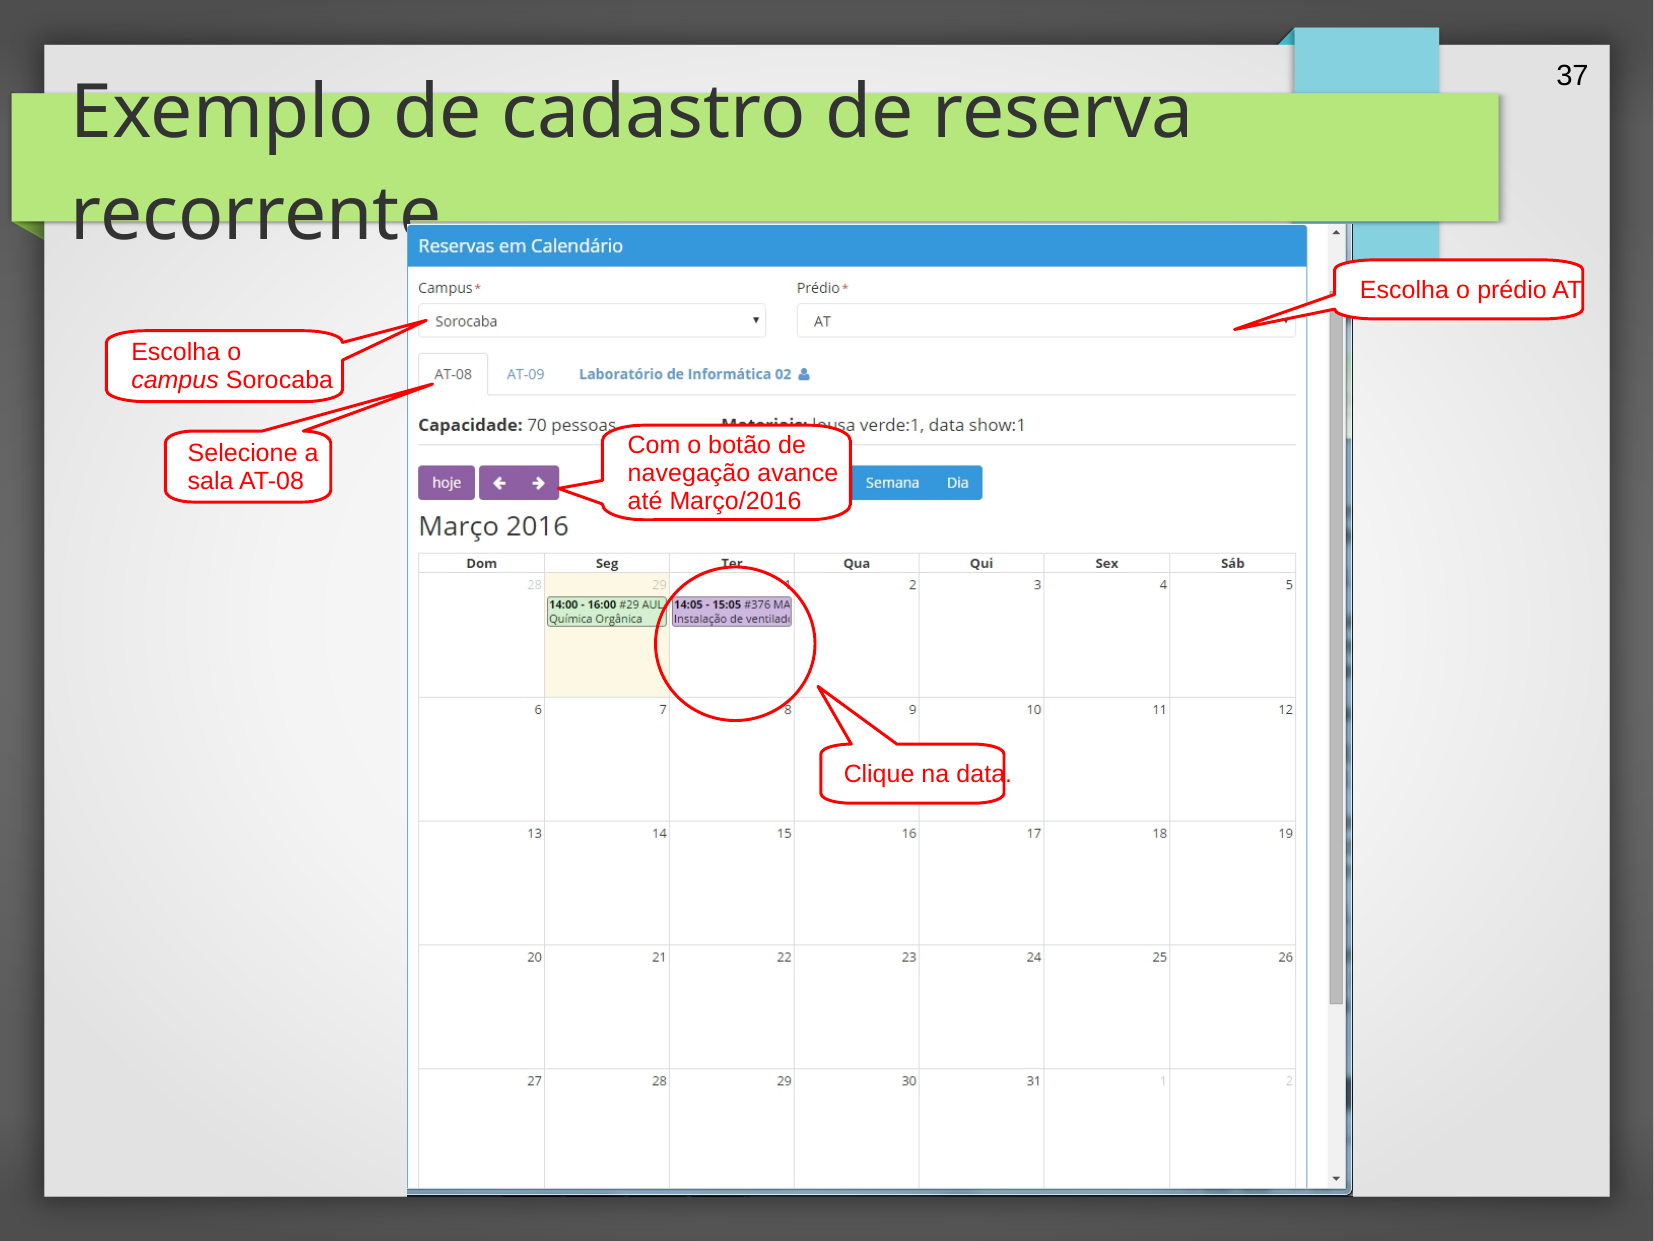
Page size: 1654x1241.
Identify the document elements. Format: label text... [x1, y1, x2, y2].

text_box Escolha o campus Sorocaba [106, 320, 427, 402]
text_box Clique na data. [817, 686, 1004, 804]
text_box Selecione a sala AT-08 [165, 384, 433, 503]
text_box Escolha o prédio AT [1234, 259, 1583, 330]
text_box Com o botão de navegação avance até Março/2016 [558, 425, 851, 520]
title Exemplo de cadastro de reserva recorrente [70, 106, 1418, 213]
picture [0, 0, 1654, 1241]
